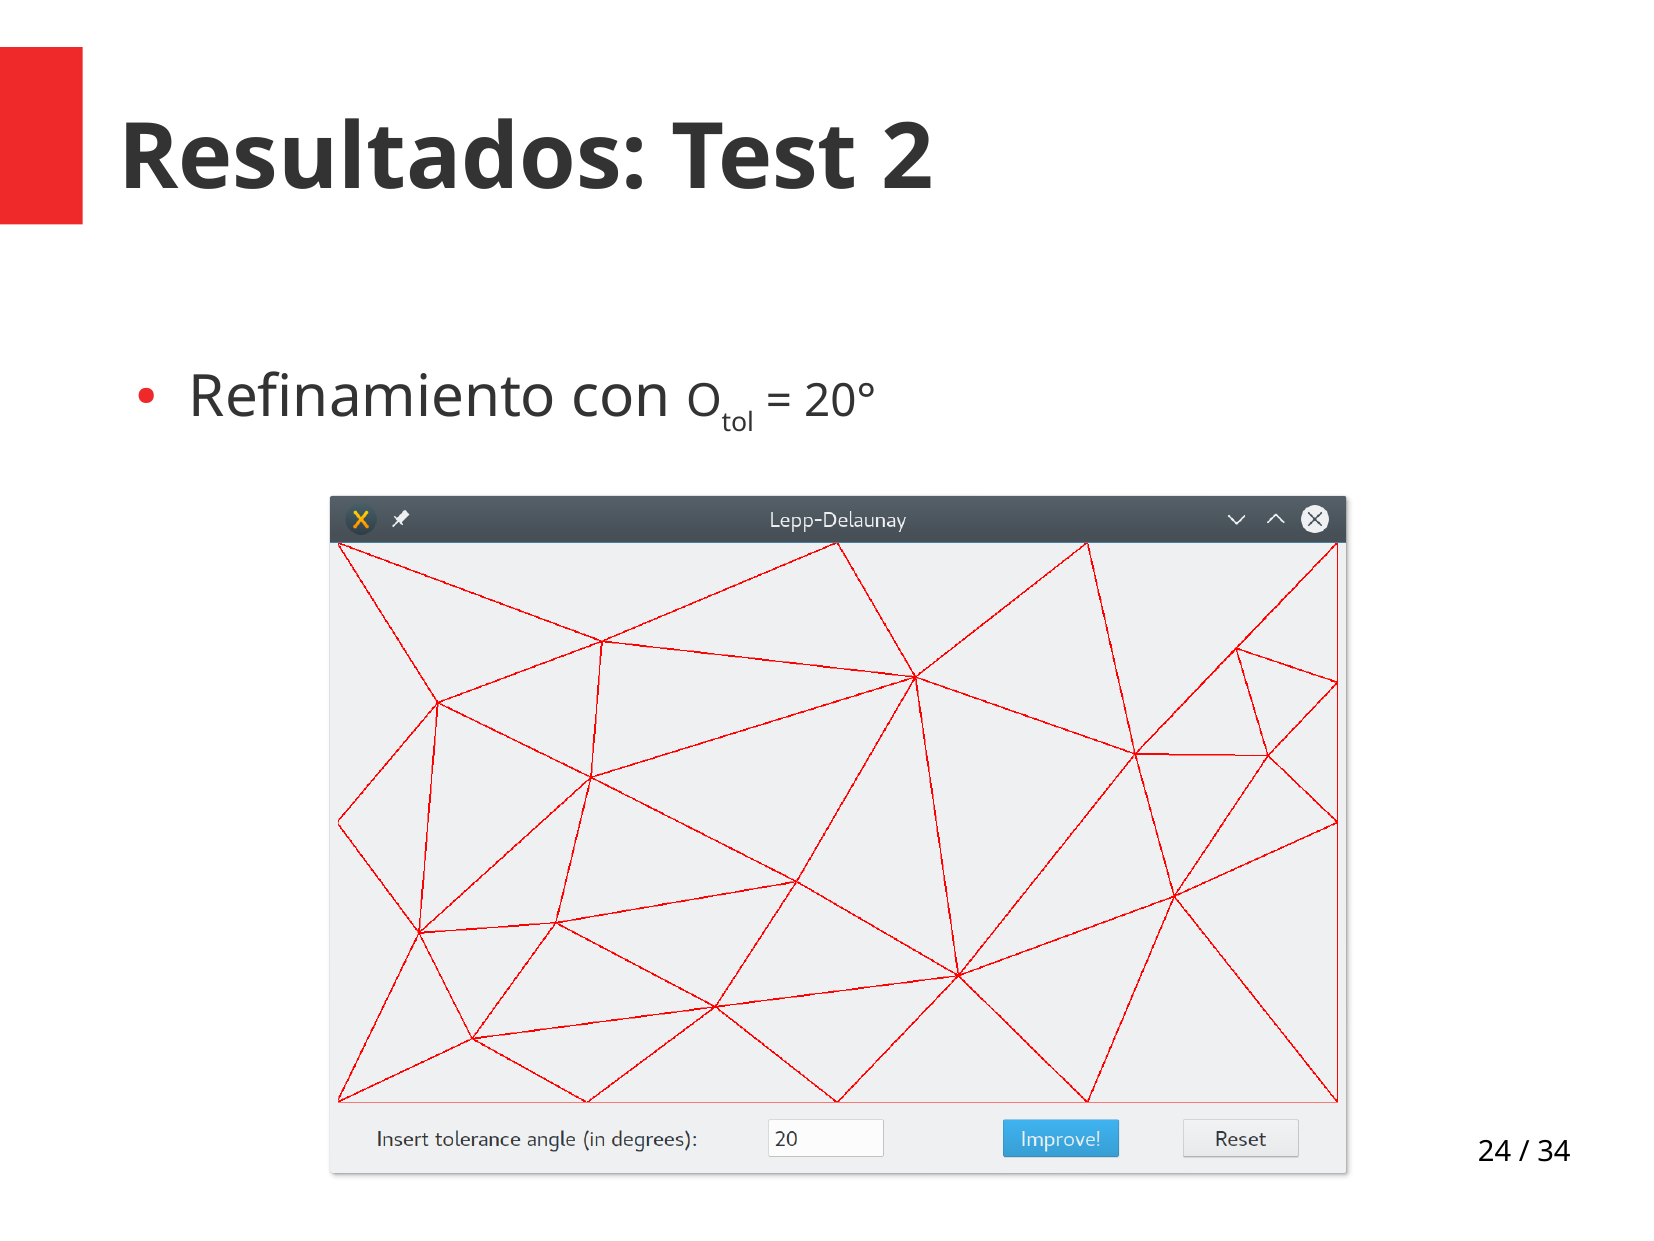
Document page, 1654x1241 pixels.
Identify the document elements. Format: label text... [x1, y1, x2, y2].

list Refinamiento con Otol = 20° [118, 354, 1536, 1074]
title Resultados: Test 2 [118, 49, 1571, 257]
picture [324, 490, 1356, 1183]
